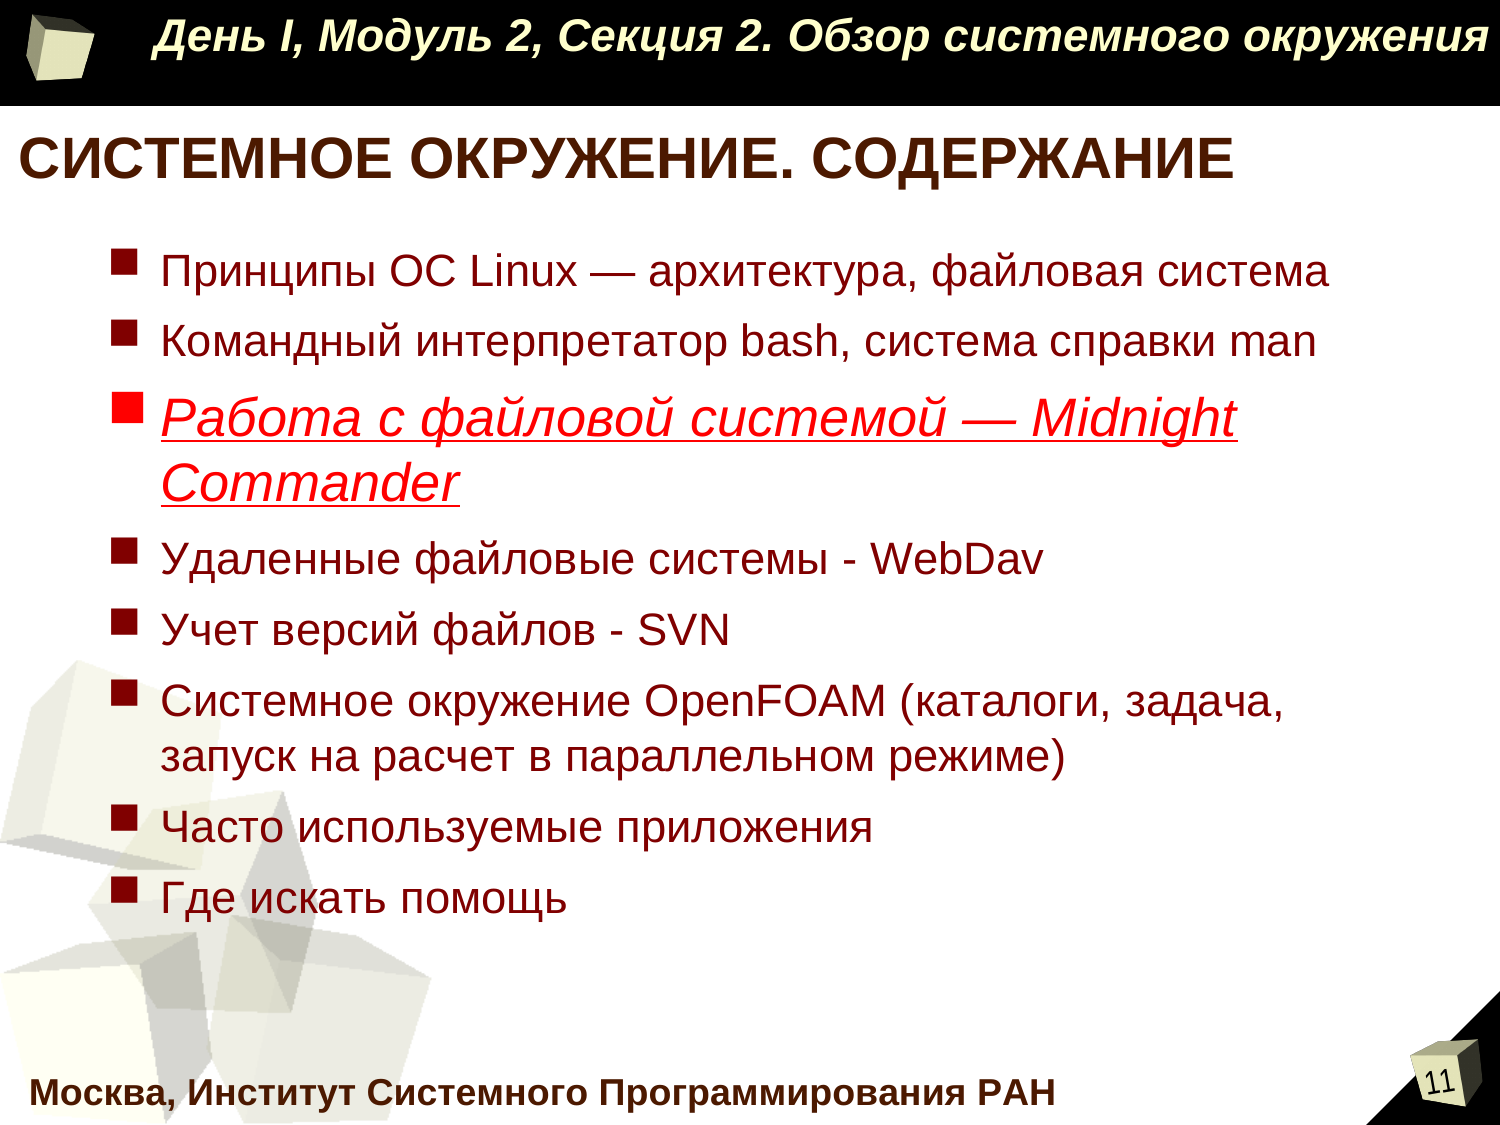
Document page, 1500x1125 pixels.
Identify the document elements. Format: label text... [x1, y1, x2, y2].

picture [423, 1088, 433, 1102]
picture [0, 659, 433, 1125]
list Принципы ОС Linux — архитектура, файловая система Командный интерпретатор bash, система справки man Работа с файловой системой — Midnight Commander Удаленные файловые системы - WebDav Учет версий файлов - SVN Системное окружение OpenFOAM (каталоги, задача, запуск на расчет в параллельном режиме) Часто используемые приложения Где искать помощь [75, 233, 1426, 976]
text_box СИСТЕМНОЕ ОКРУЖЕНИЕ. СОДЕРЖАНИЕ [4, 112, 1500, 198]
